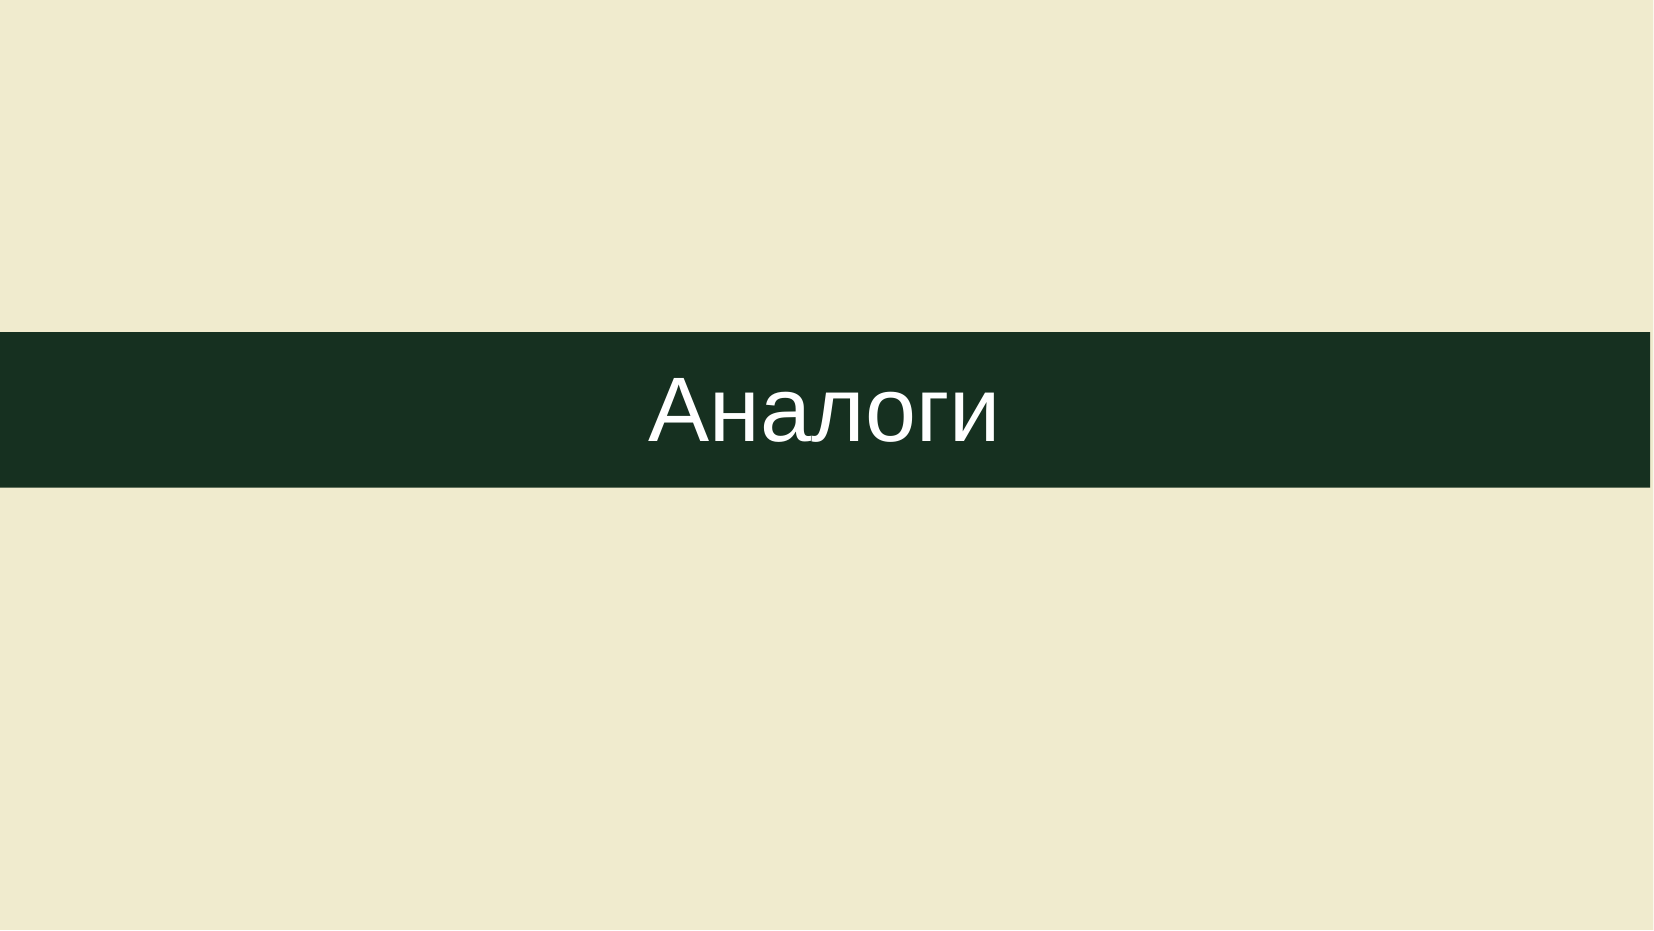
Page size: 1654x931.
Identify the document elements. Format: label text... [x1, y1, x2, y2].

title Аналоги [0, 332, 1651, 488]
